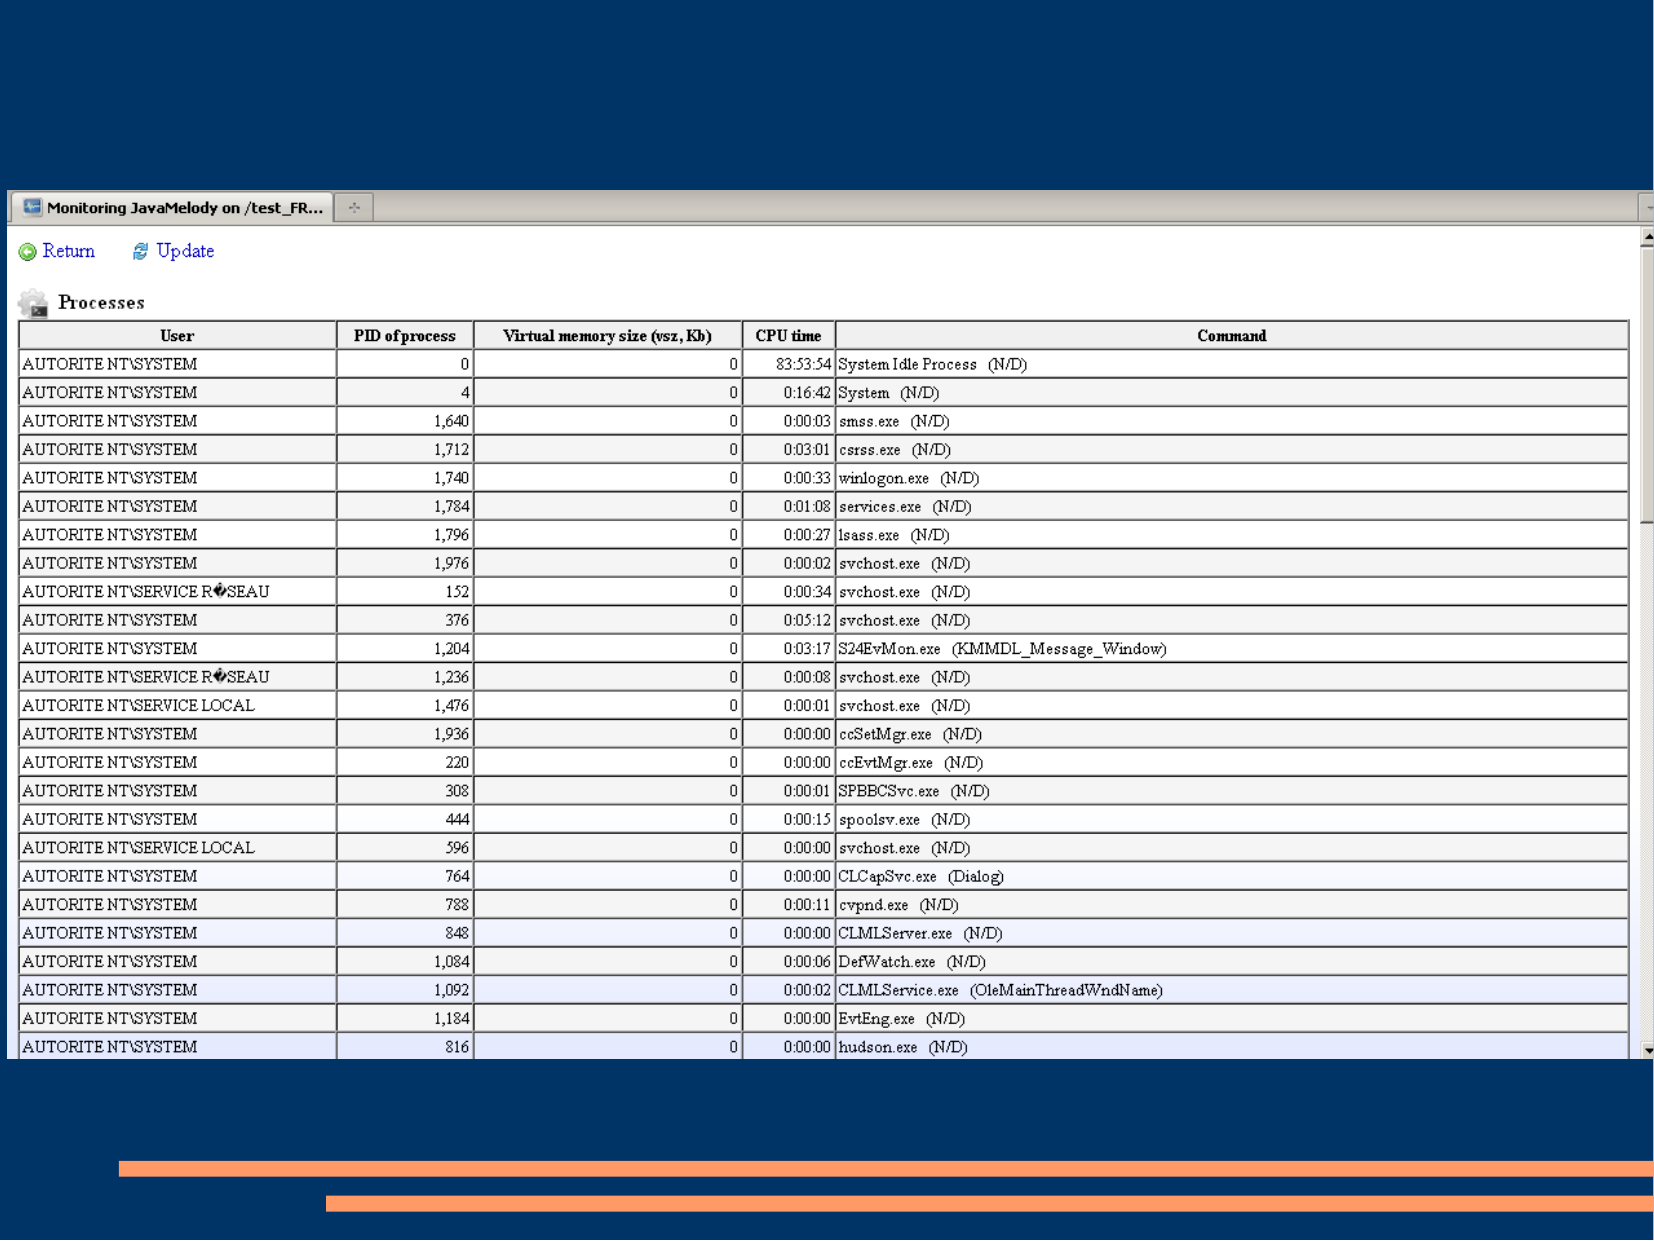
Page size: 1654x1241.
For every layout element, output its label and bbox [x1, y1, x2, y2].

picture [7, 190, 1654, 1060]
